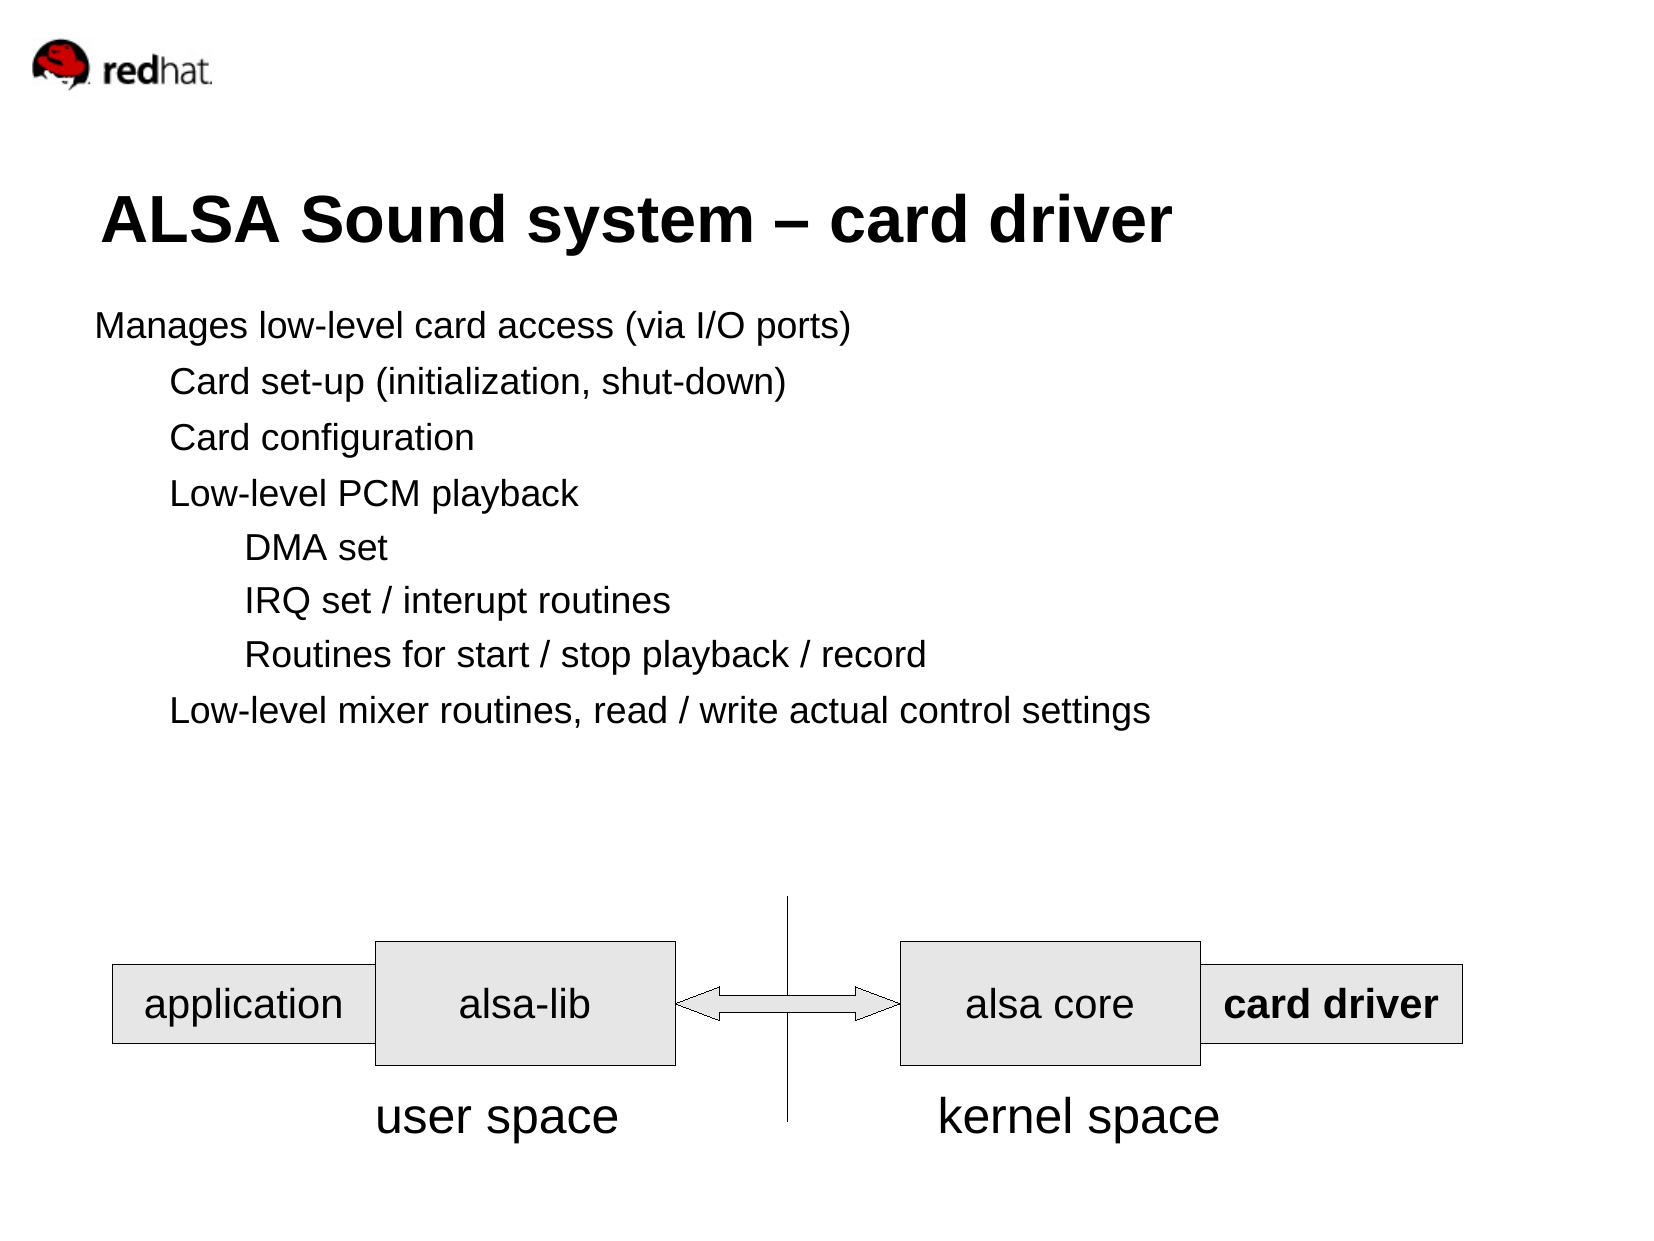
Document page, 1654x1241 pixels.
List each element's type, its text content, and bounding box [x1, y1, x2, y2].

text_box application [112, 964, 375, 1044]
picture [31, 37, 212, 98]
text_box kernel space [937, 1088, 1221, 1163]
list Manages low-level card access (via I/O ports) Card set-up (initialization, shut-down) Card configuration Low-level PCM playback DMA set IRQ set / interupt routines Routines for start / stop playback / record Low-level mixer routines, read / write actual control settings [94, 304, 1500, 1174]
text_box user space [375, 1088, 620, 1163]
text_box [675, 986, 901, 1021]
title ALSA Sound system – card driver [100, 164, 1506, 275]
text_box alsa core [900, 941, 1201, 1066]
text_box card driver [1200, 964, 1463, 1044]
text_box alsa-lib [375, 941, 676, 1066]
